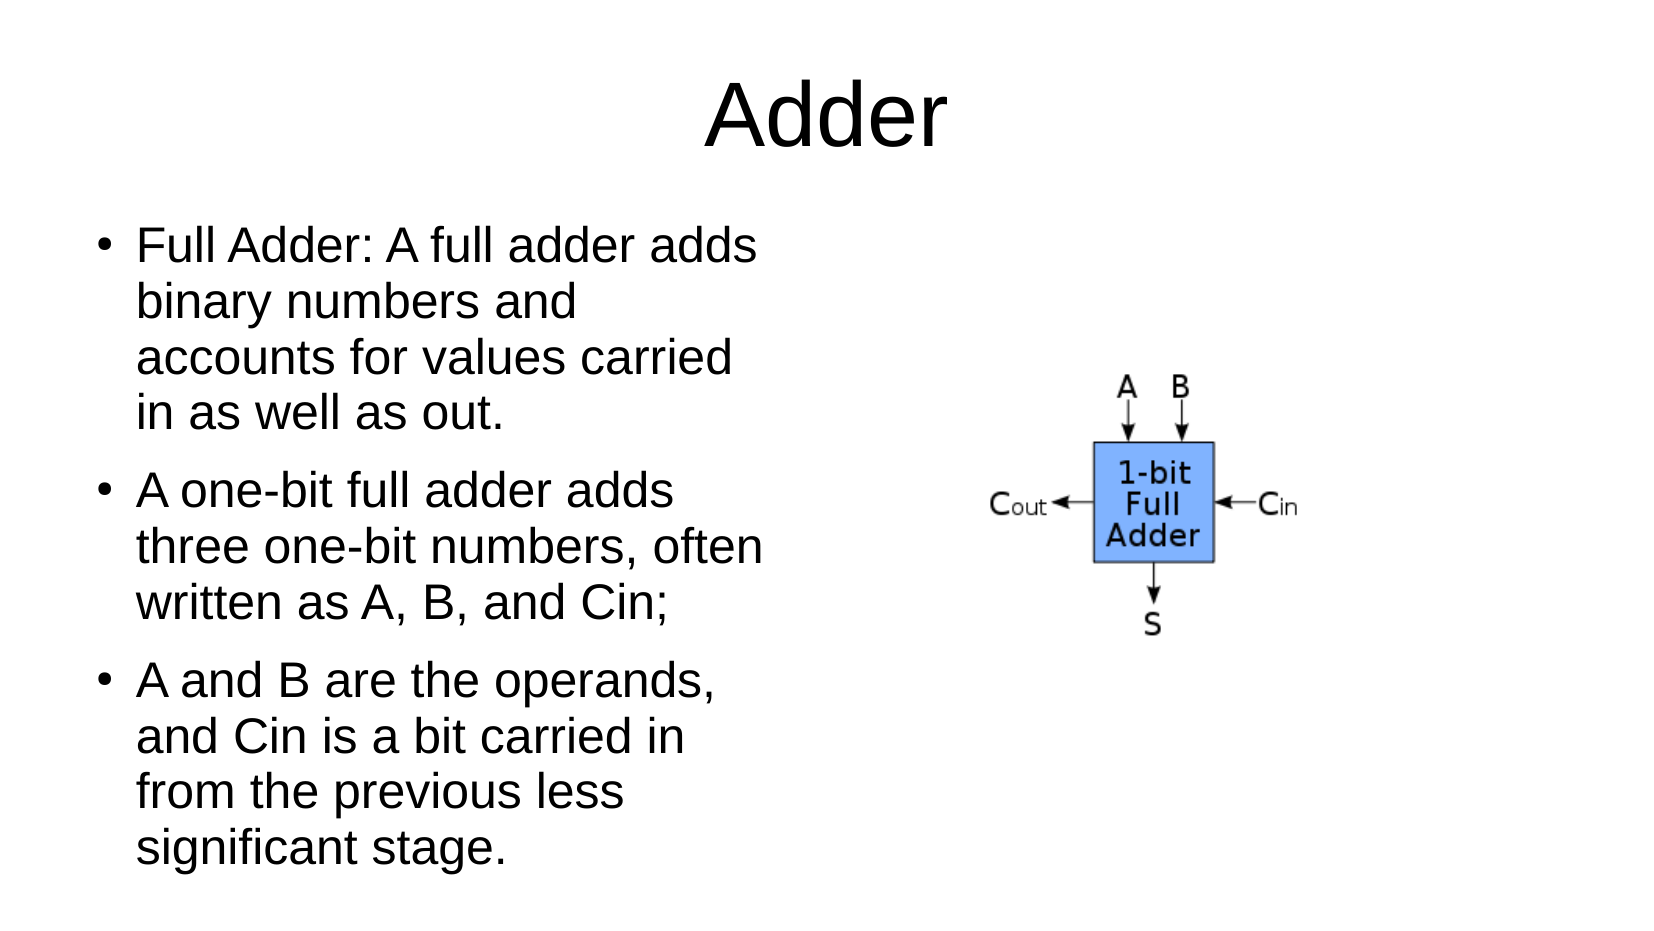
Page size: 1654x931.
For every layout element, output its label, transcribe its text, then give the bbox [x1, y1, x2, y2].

list Full Adder: A full adder adds binary numbers and accounts for values carried in as well as out. A one-bit full adder adds three one-bit numbers, often written as A, B, and Cin; A and B are the operands, and Cin is a bit carried in from the previous less significant stage. [82, 217, 766, 901]
title Adder [82, 37, 1571, 193]
picture [975, 359, 1311, 646]
